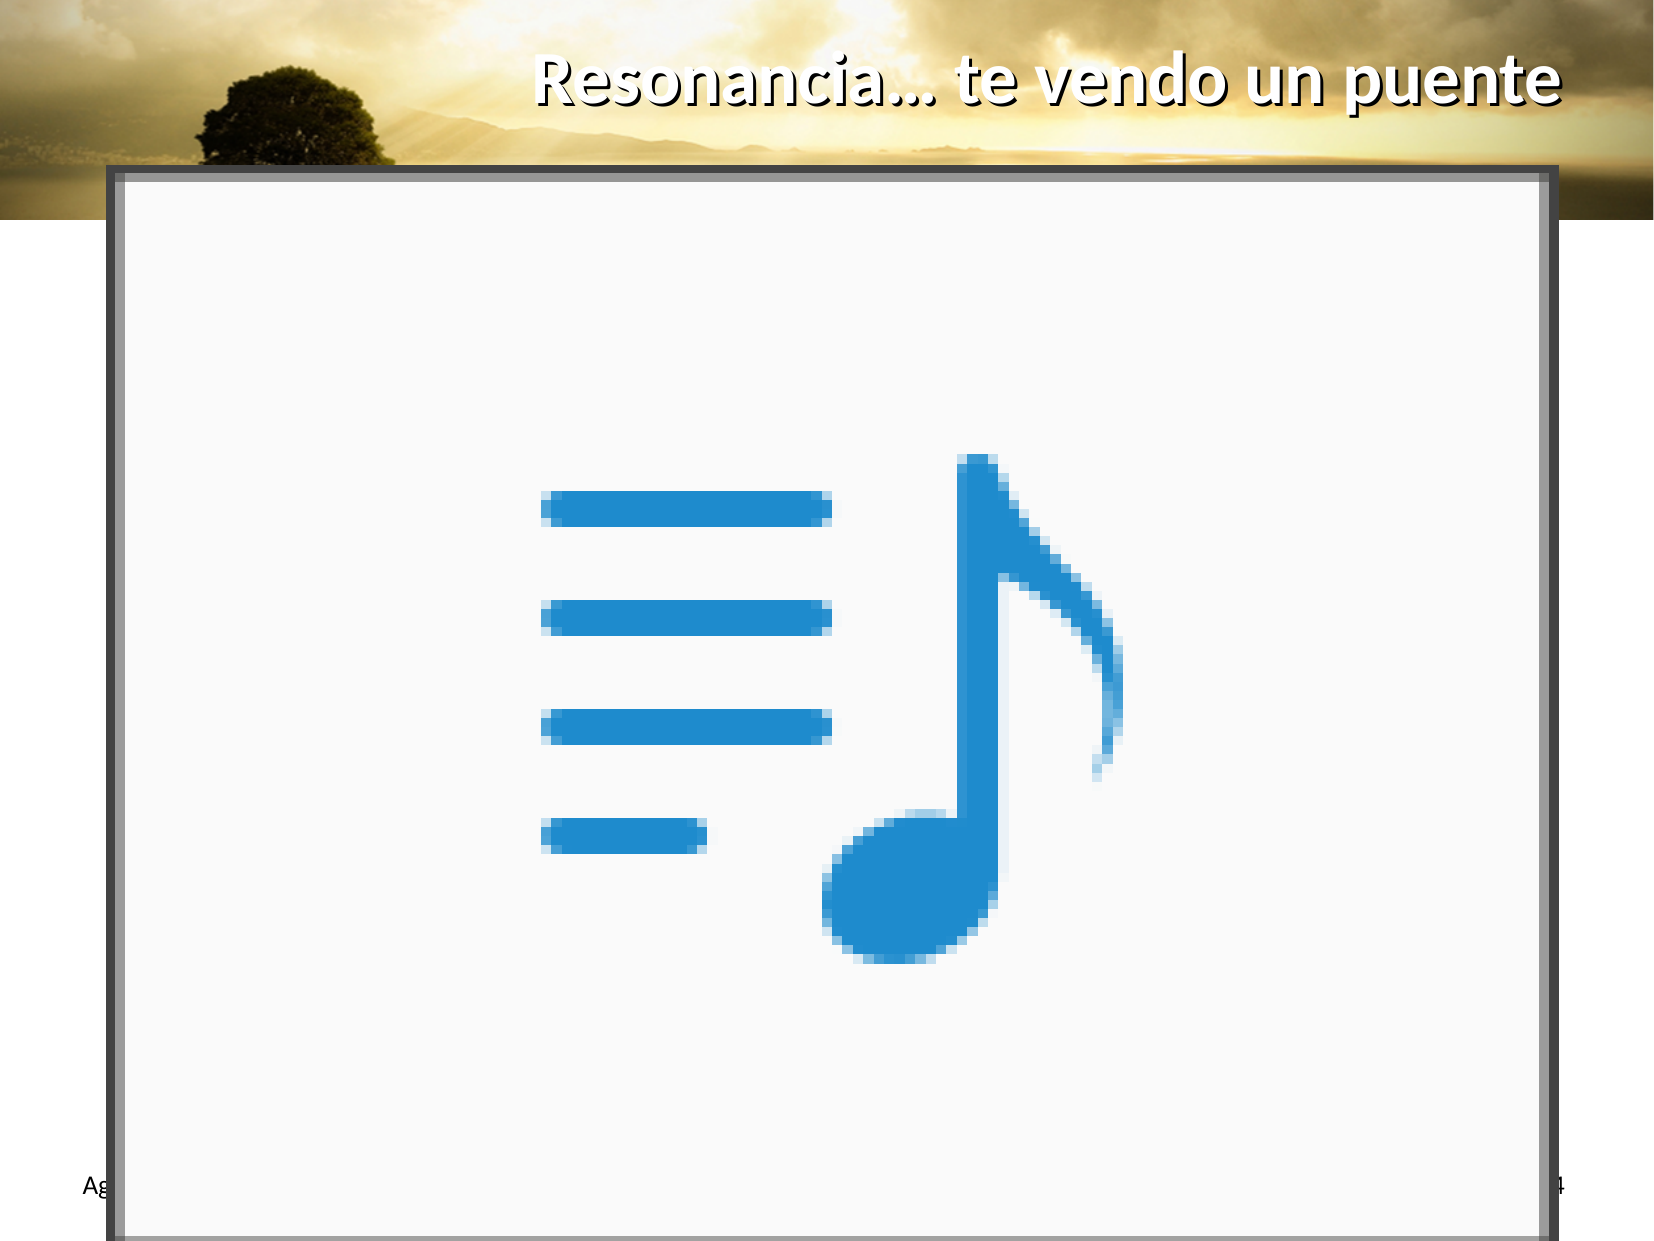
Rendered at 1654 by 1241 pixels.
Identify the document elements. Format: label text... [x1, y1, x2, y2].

picture [0, 0, 1654, 220]
title Resonancia… te vendo un puente [75, 19, 1564, 151]
text_box [105, 163, 1561, 1241]
